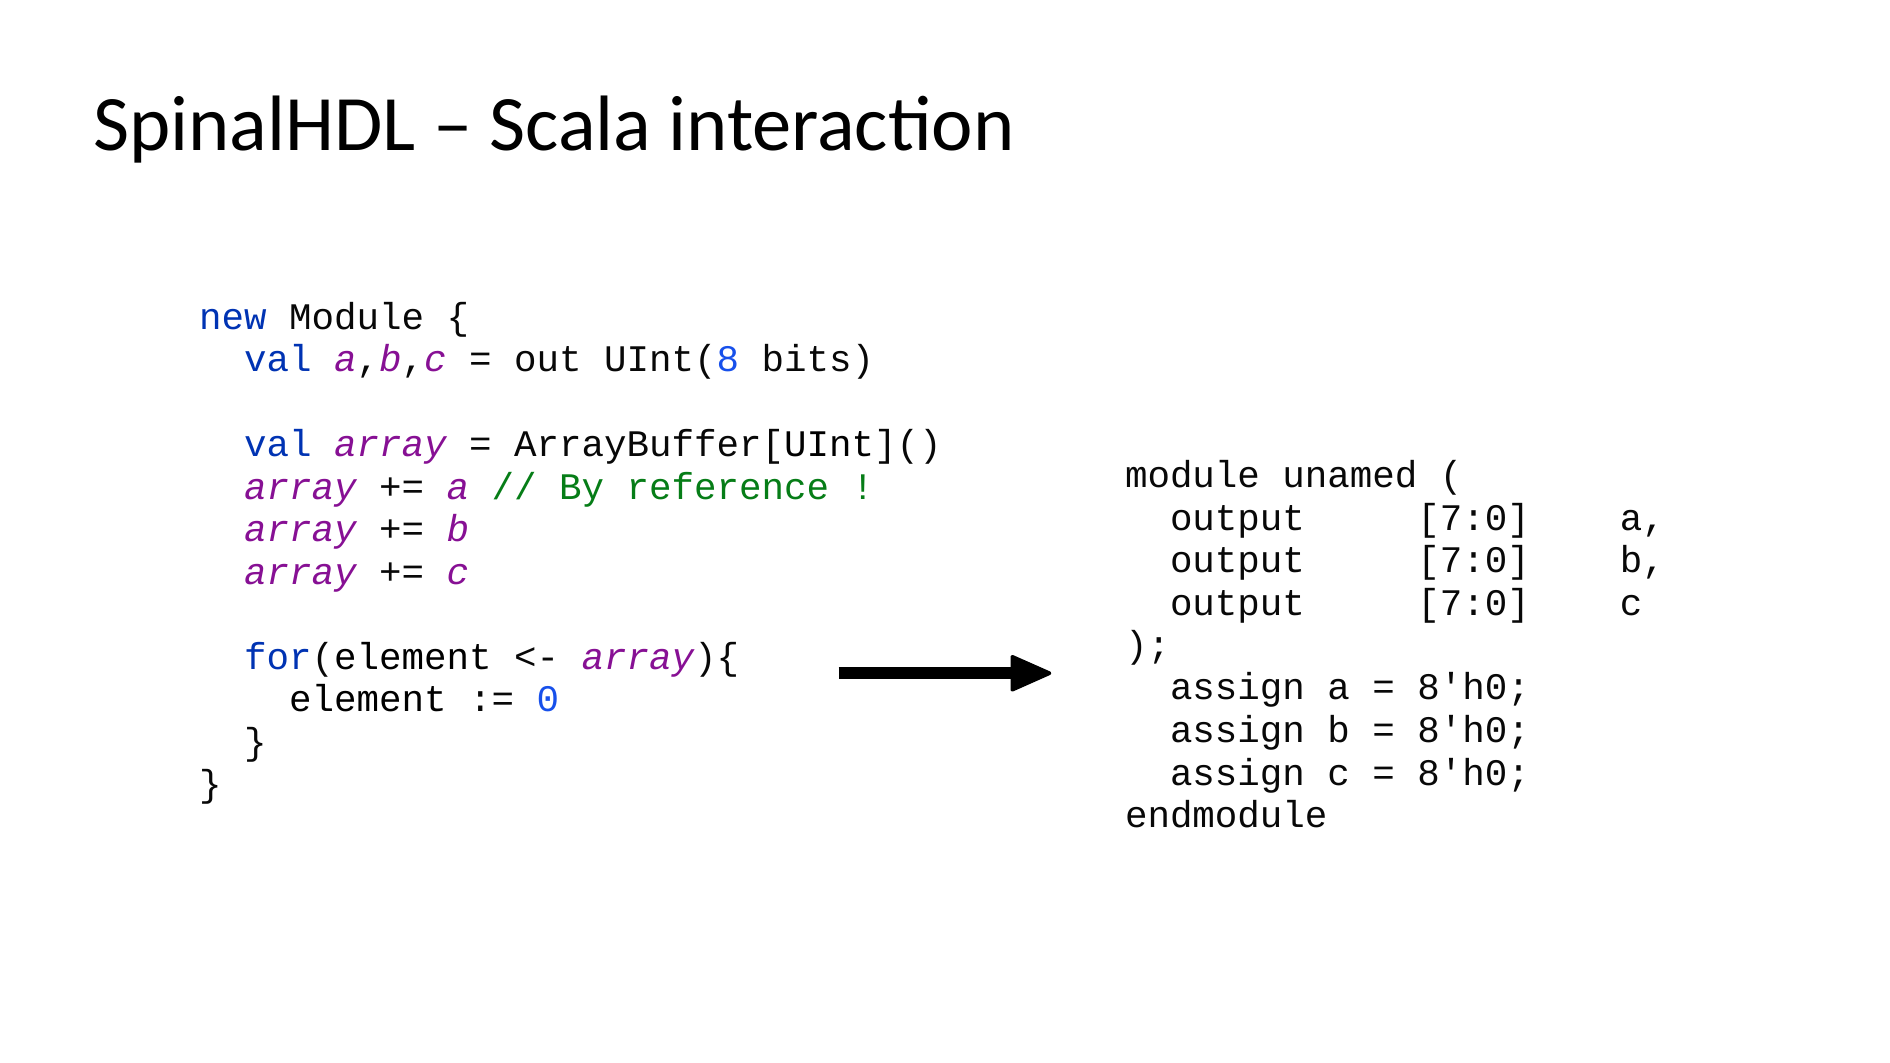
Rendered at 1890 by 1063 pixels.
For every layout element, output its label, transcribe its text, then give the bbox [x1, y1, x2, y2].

title SpinalHDL – Scala interaction [93, 42, 1795, 220]
text_box module unamed ( output [7:0] a, output [7:0] b, output [7:0] c ); assign a = 8'h0; assign b = 8'h0; assign c = 8'h0; endmodule [1110, 448, 1725, 1063]
text_box new Module { val a,b,c = out UInt(8 bits) val array = ArrayBuffer[UInt]() array += a // By reference ! array += b array += c for(element <- array){ element := 0 } } [94, 248, 981, 816]
